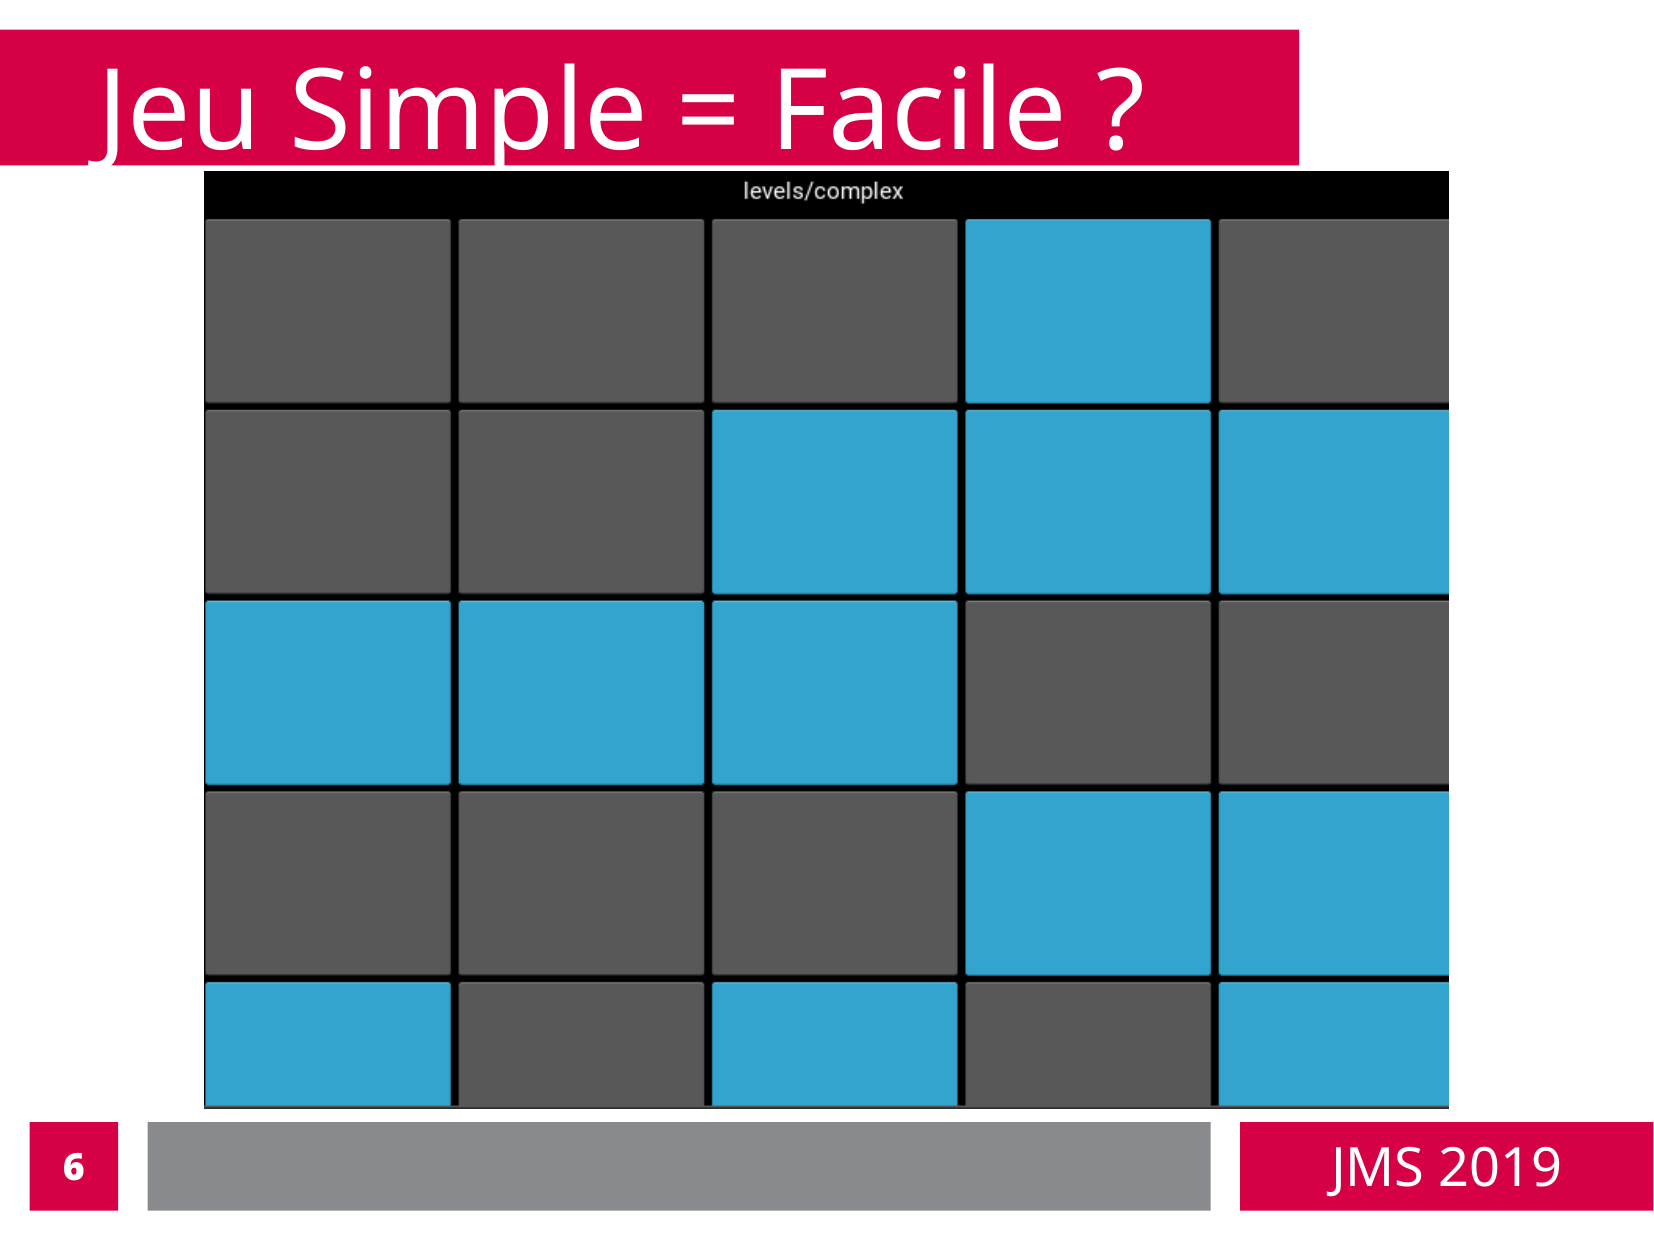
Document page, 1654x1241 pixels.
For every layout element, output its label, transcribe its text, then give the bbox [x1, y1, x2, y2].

picture [204, 171, 1449, 1109]
title Jeu Simple = Facile ? [0, 29, 1229, 178]
